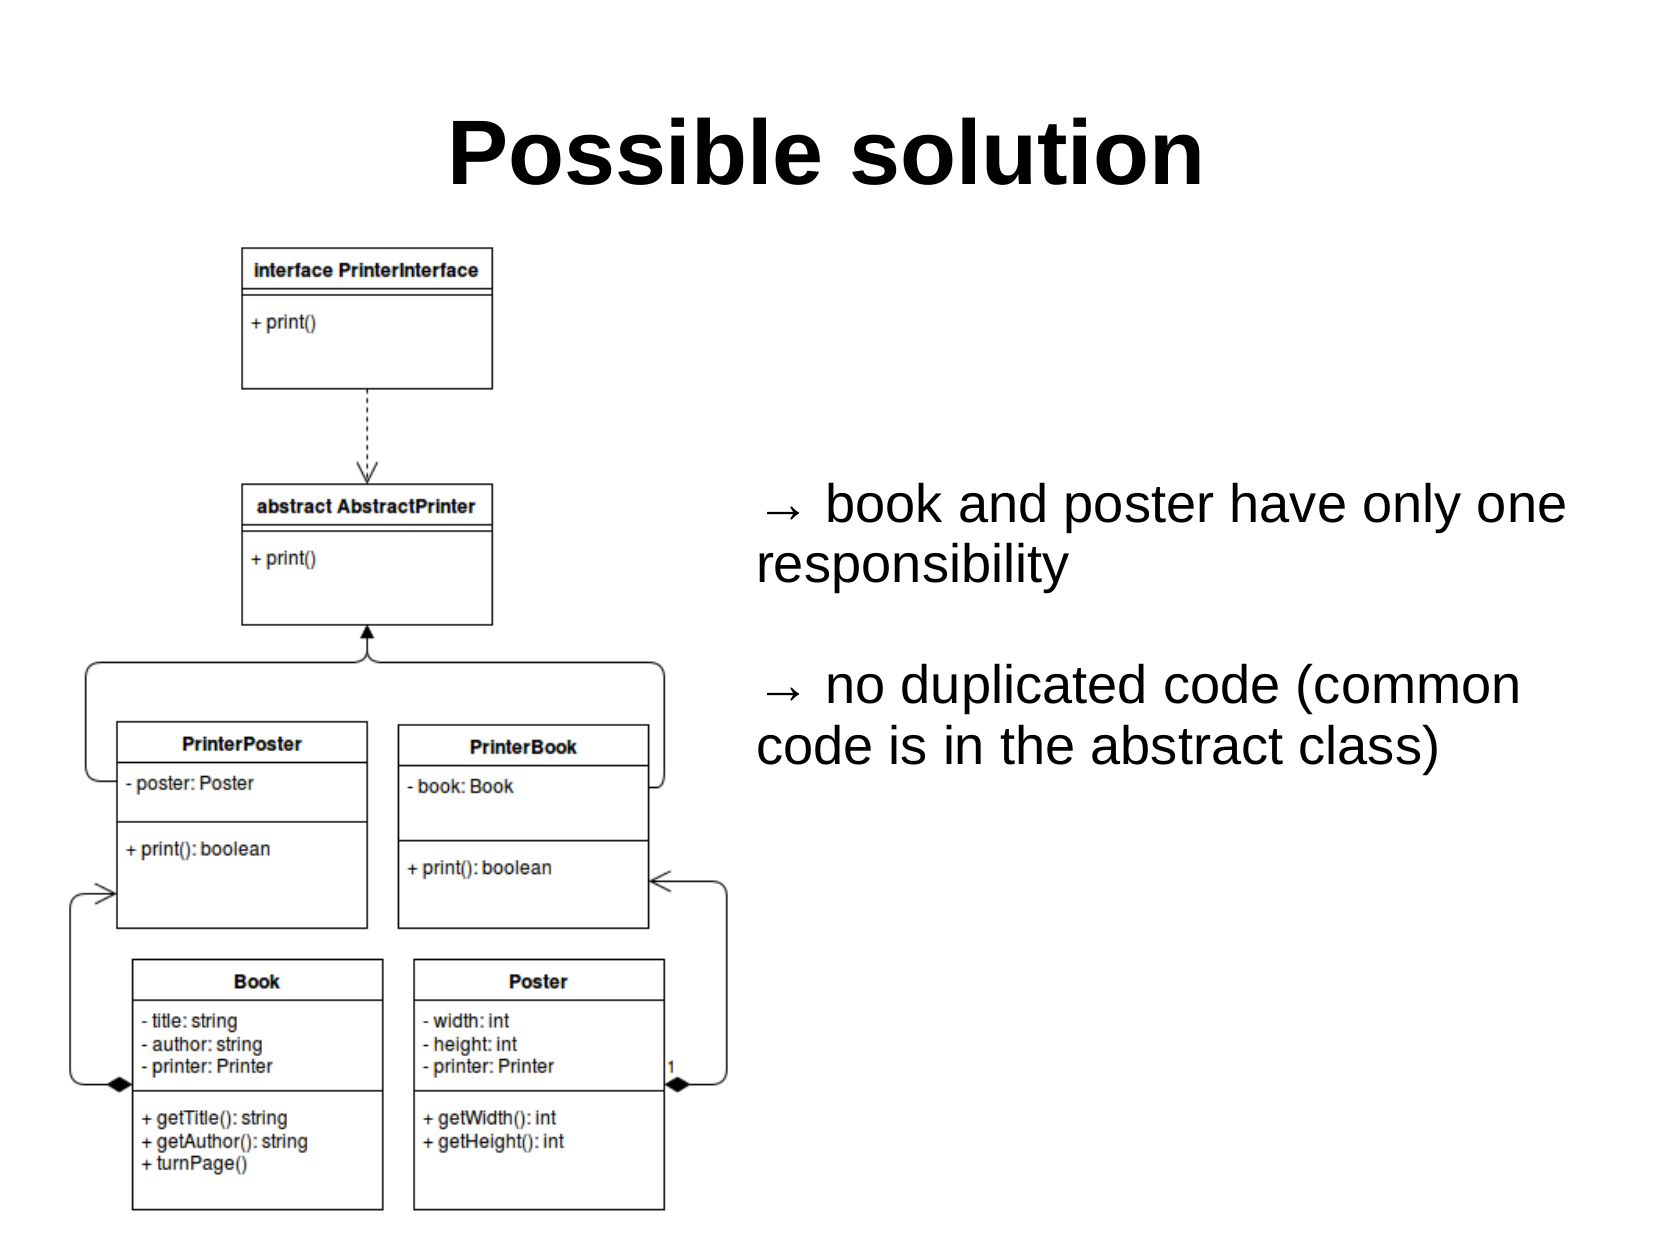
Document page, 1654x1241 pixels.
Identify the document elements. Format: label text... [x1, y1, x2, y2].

title Possible solution [82, 49, 1571, 257]
title → book and poster have only one responsibility → no duplicated code (common code is in the abstract class) [756, 472, 1619, 777]
picture [43, 246, 756, 1217]
